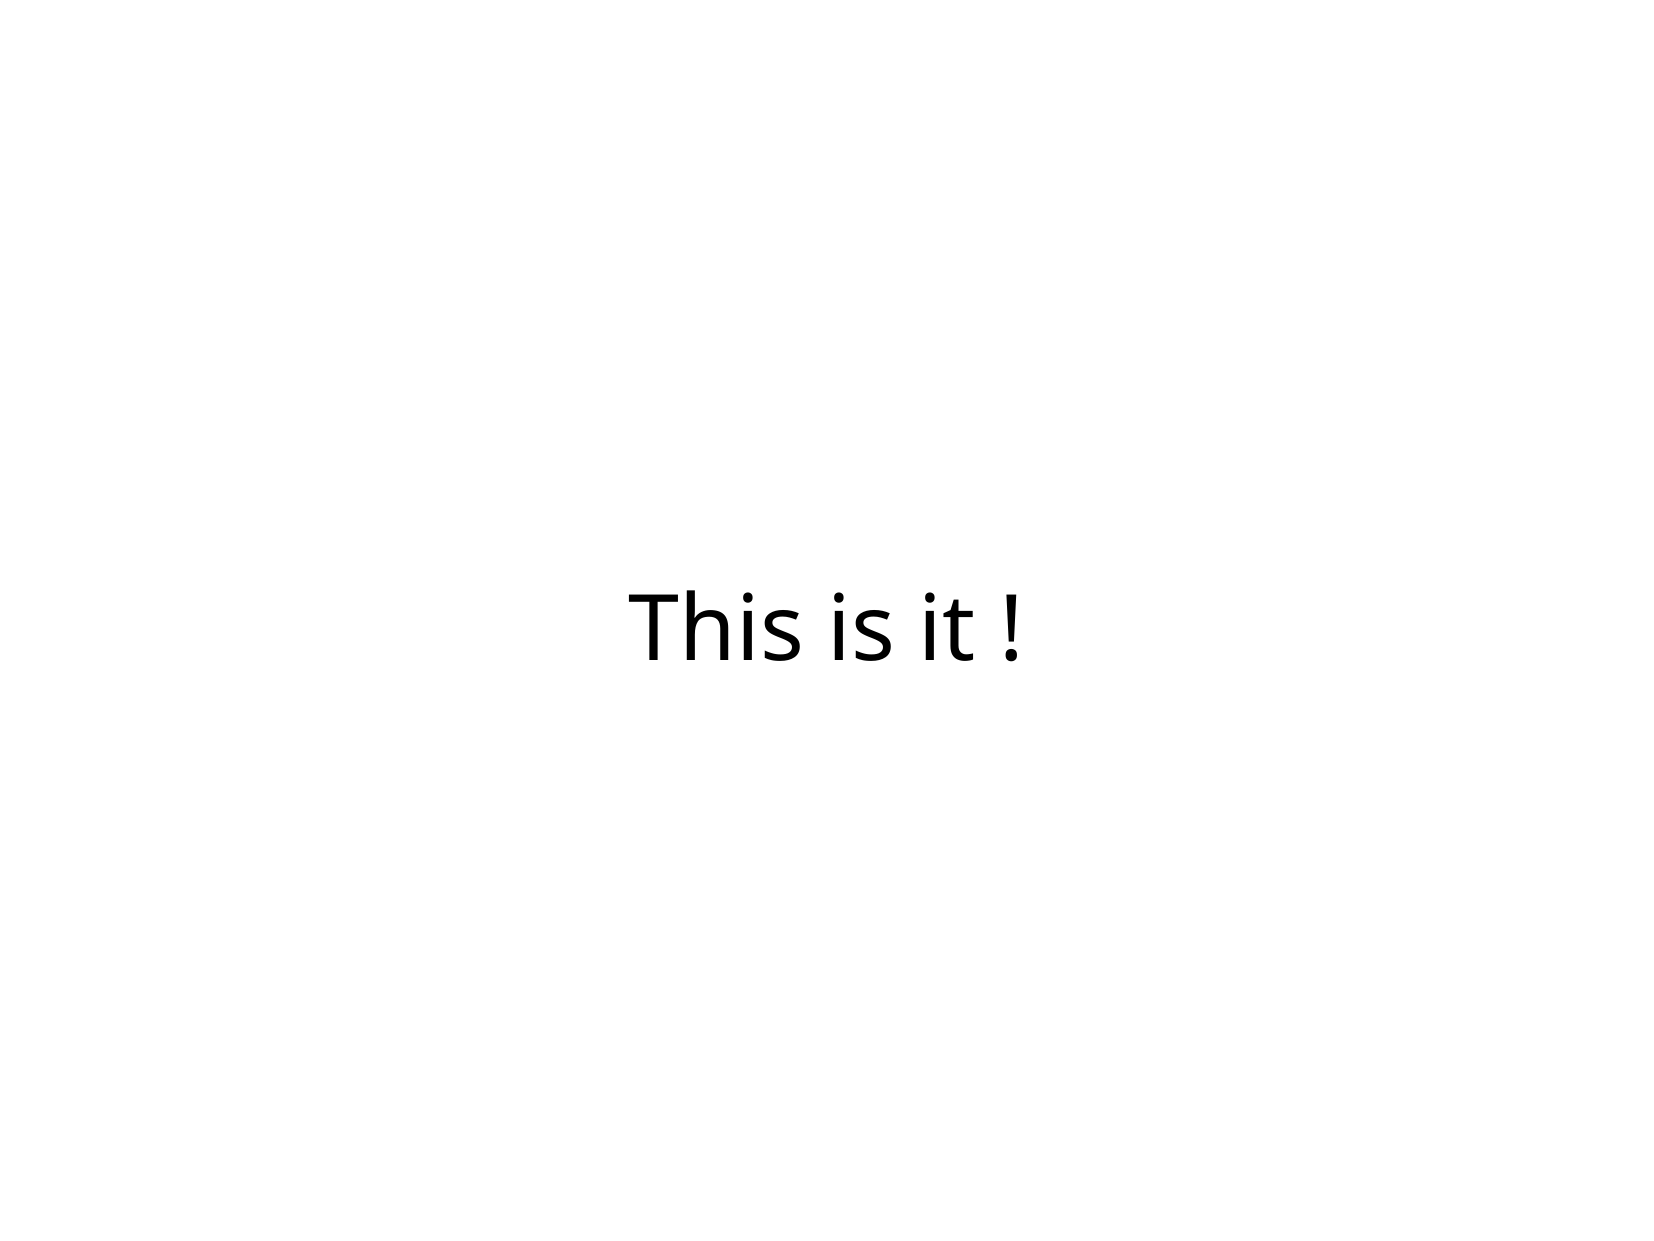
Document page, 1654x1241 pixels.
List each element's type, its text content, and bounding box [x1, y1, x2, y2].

title This is it ! [82, 521, 1571, 729]
